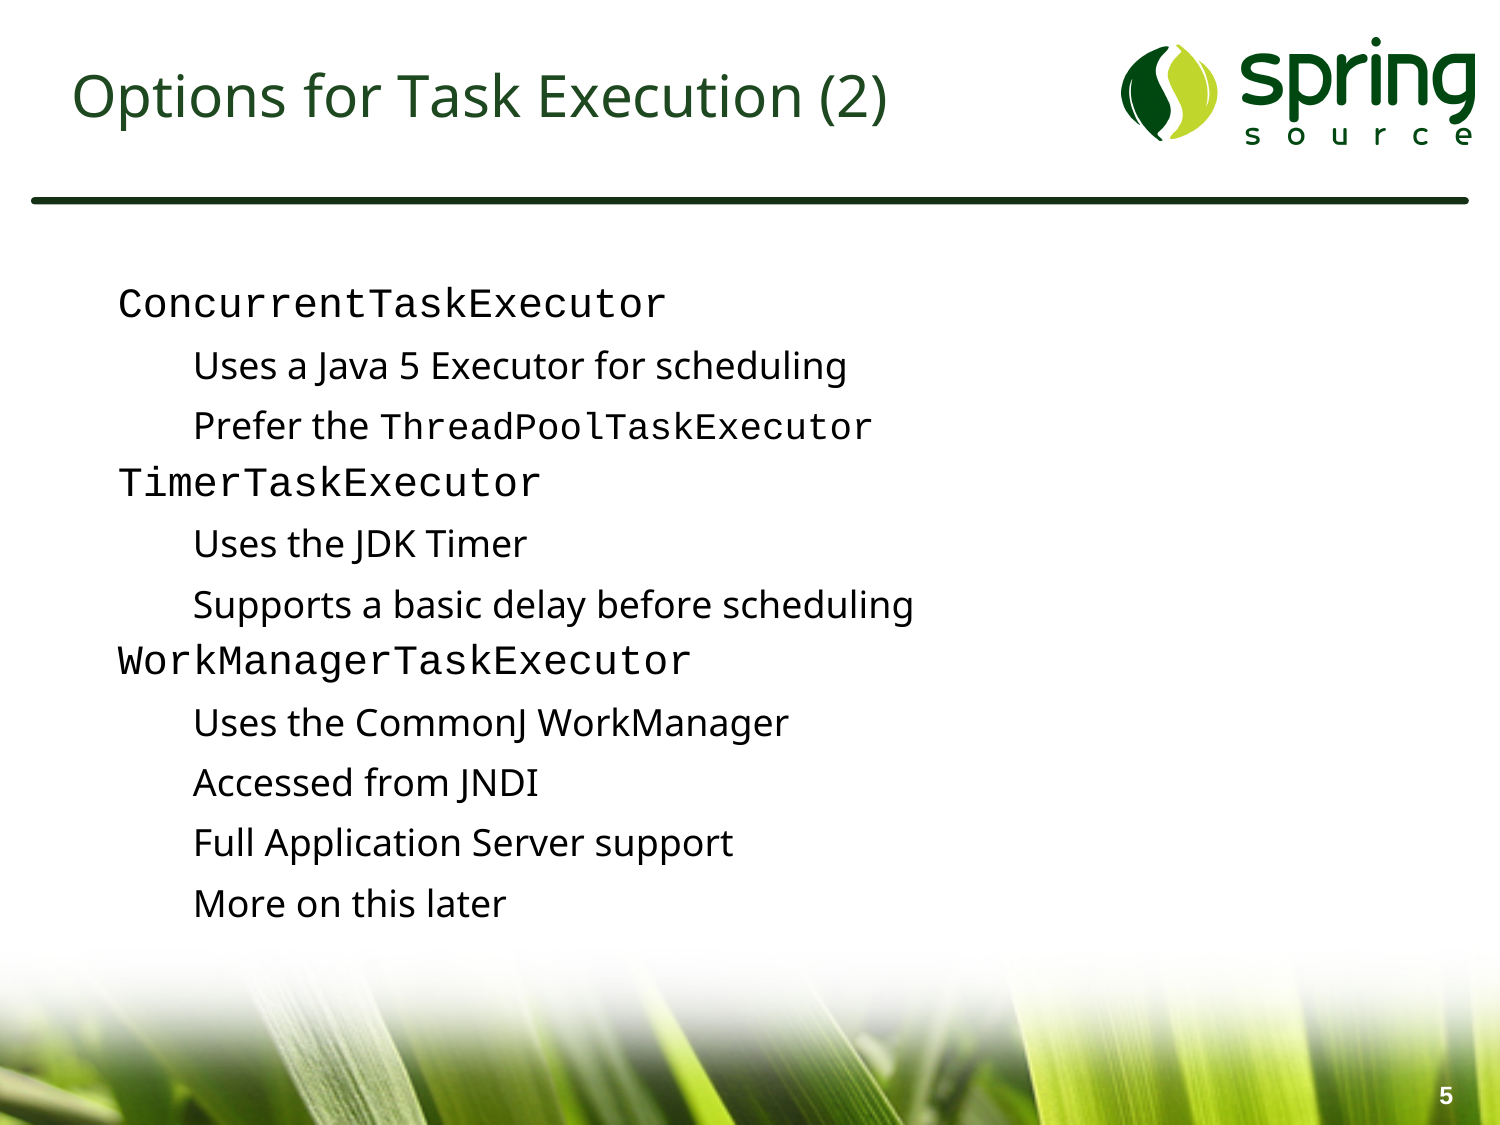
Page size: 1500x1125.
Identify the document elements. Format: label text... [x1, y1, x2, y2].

list ConcurrentTaskExecutor Uses a Java 5 Executor for scheduling Prefer the ThreadPoolTaskExecutor TimerTaskExecutor Uses the JDK Timer Supports a basic delay before scheduling WorkManagerTaskExecutor Uses the CommonJ WorkManager Accessed from JNDI Full Application Server support More on this later [103, 275, 1394, 938]
picture [0, 944, 1500, 1125]
picture [1121, 37, 1475, 145]
title Options for Task Execution (2) [56, 13, 1089, 176]
